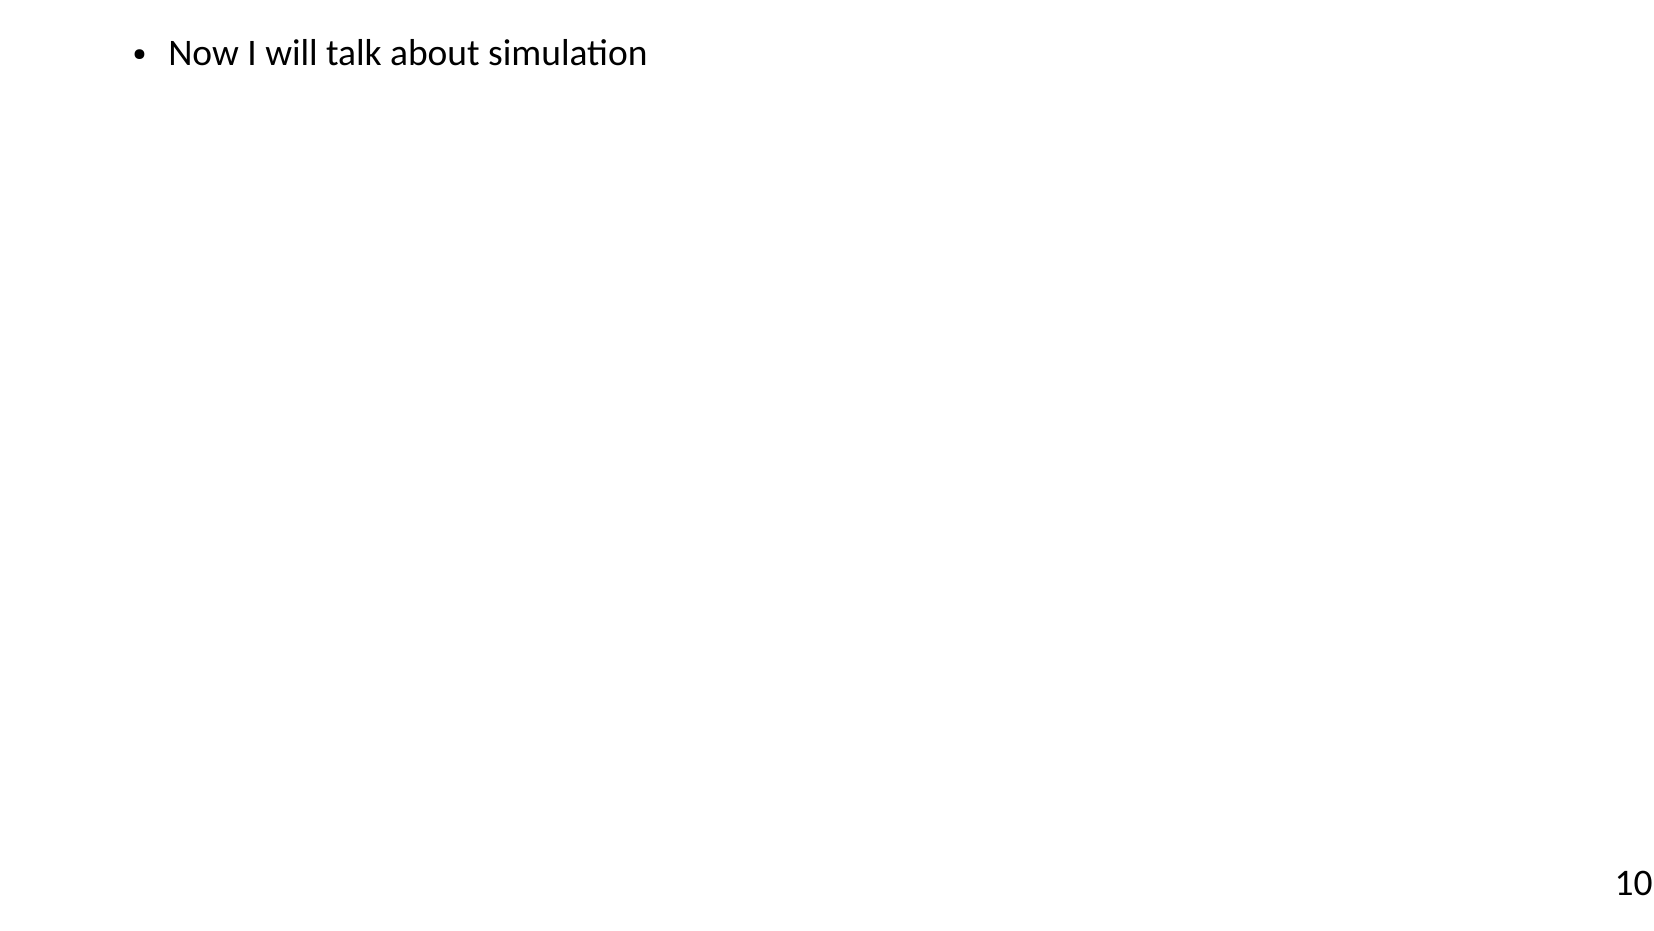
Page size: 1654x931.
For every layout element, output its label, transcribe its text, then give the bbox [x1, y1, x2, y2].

text_box Now I will talk about simulation [118, 29, 1447, 686]
text_box <number> [1479, 860, 1654, 931]
